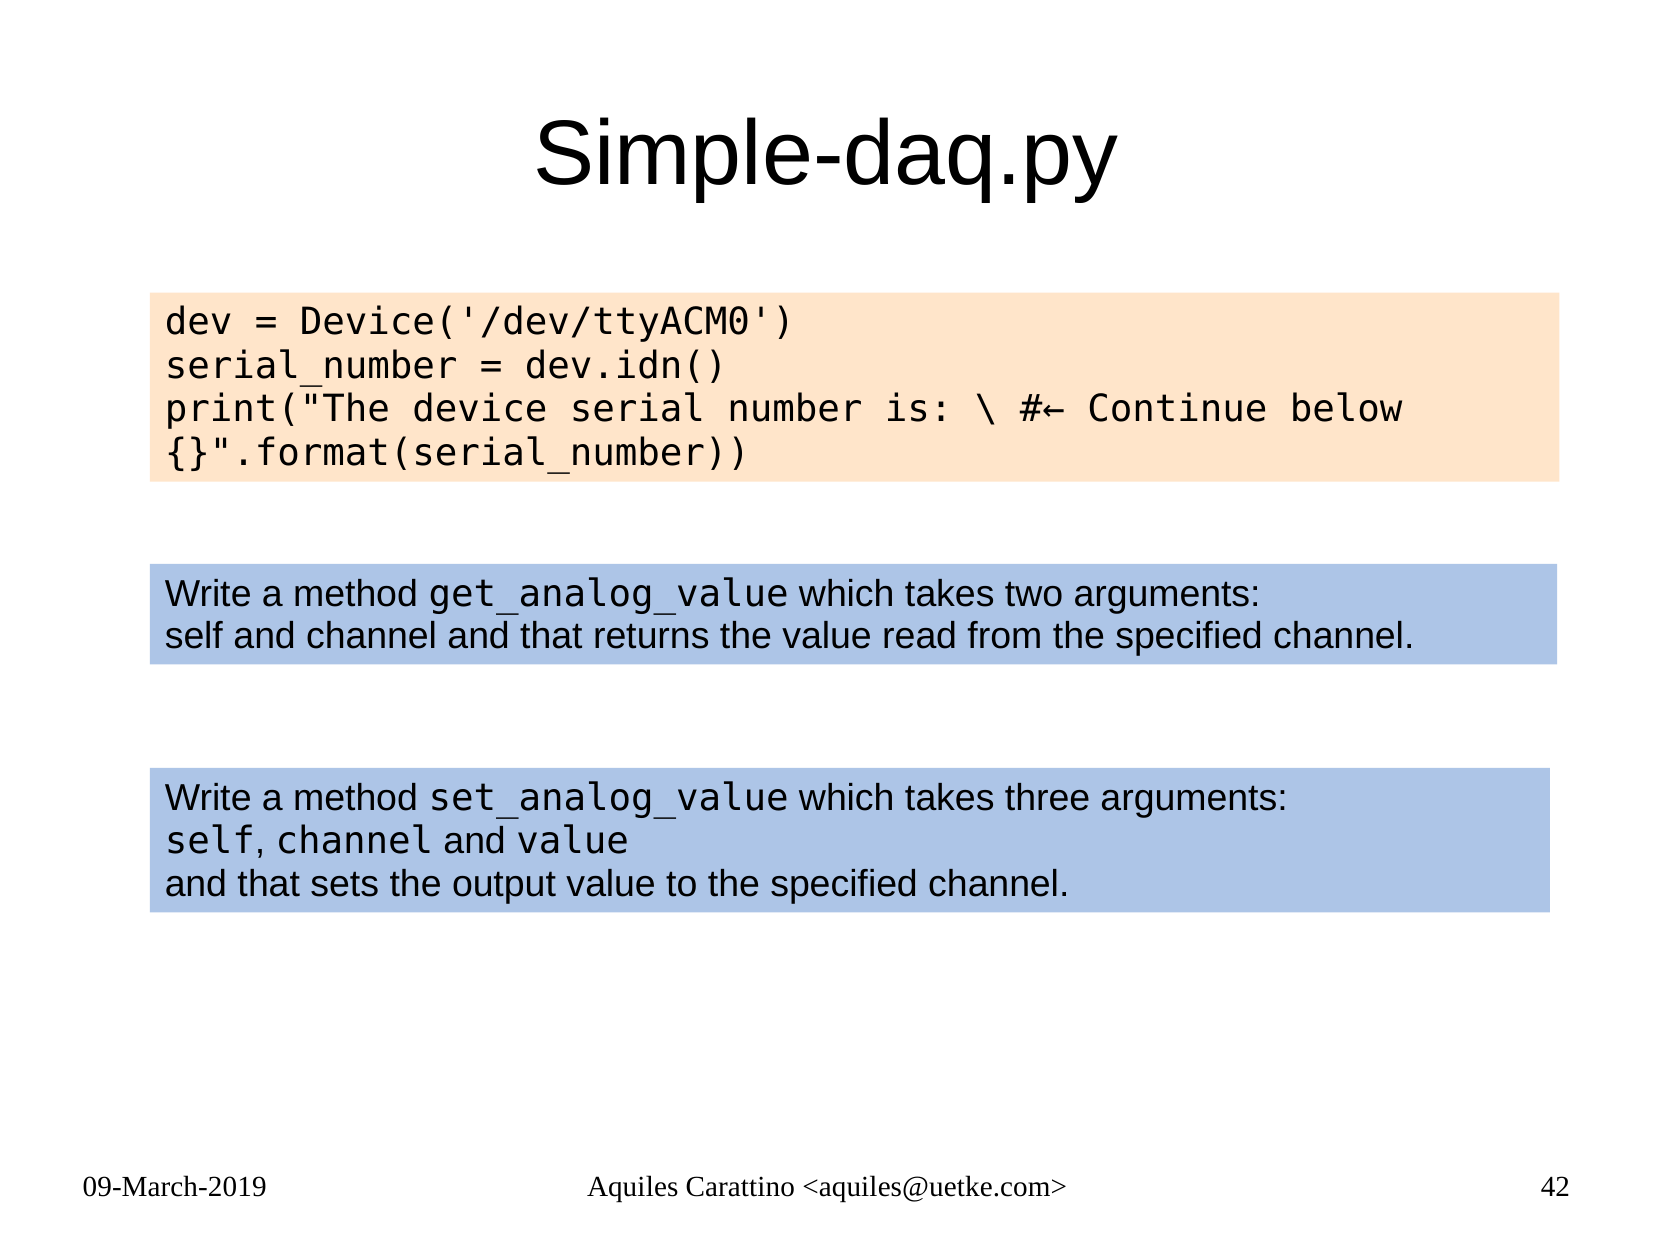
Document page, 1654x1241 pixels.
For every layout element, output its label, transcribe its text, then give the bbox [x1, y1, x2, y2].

text_box dev = Device('/dev/ttyACM0') serial_number = dev.idn() print("The device serial number is: \ #← Continue below {}".format(serial_number)) [149, 292, 1560, 482]
title Simple-daq.py [82, 49, 1571, 257]
text_box Write a method set_analog_value which takes three arguments: self, channel and value and that sets the output value to the specified channel. [149, 767, 1550, 913]
text_box Write a method get_analog_value which takes two arguments: self and channel and that returns the value read from the specified channel. [149, 563, 1558, 665]
